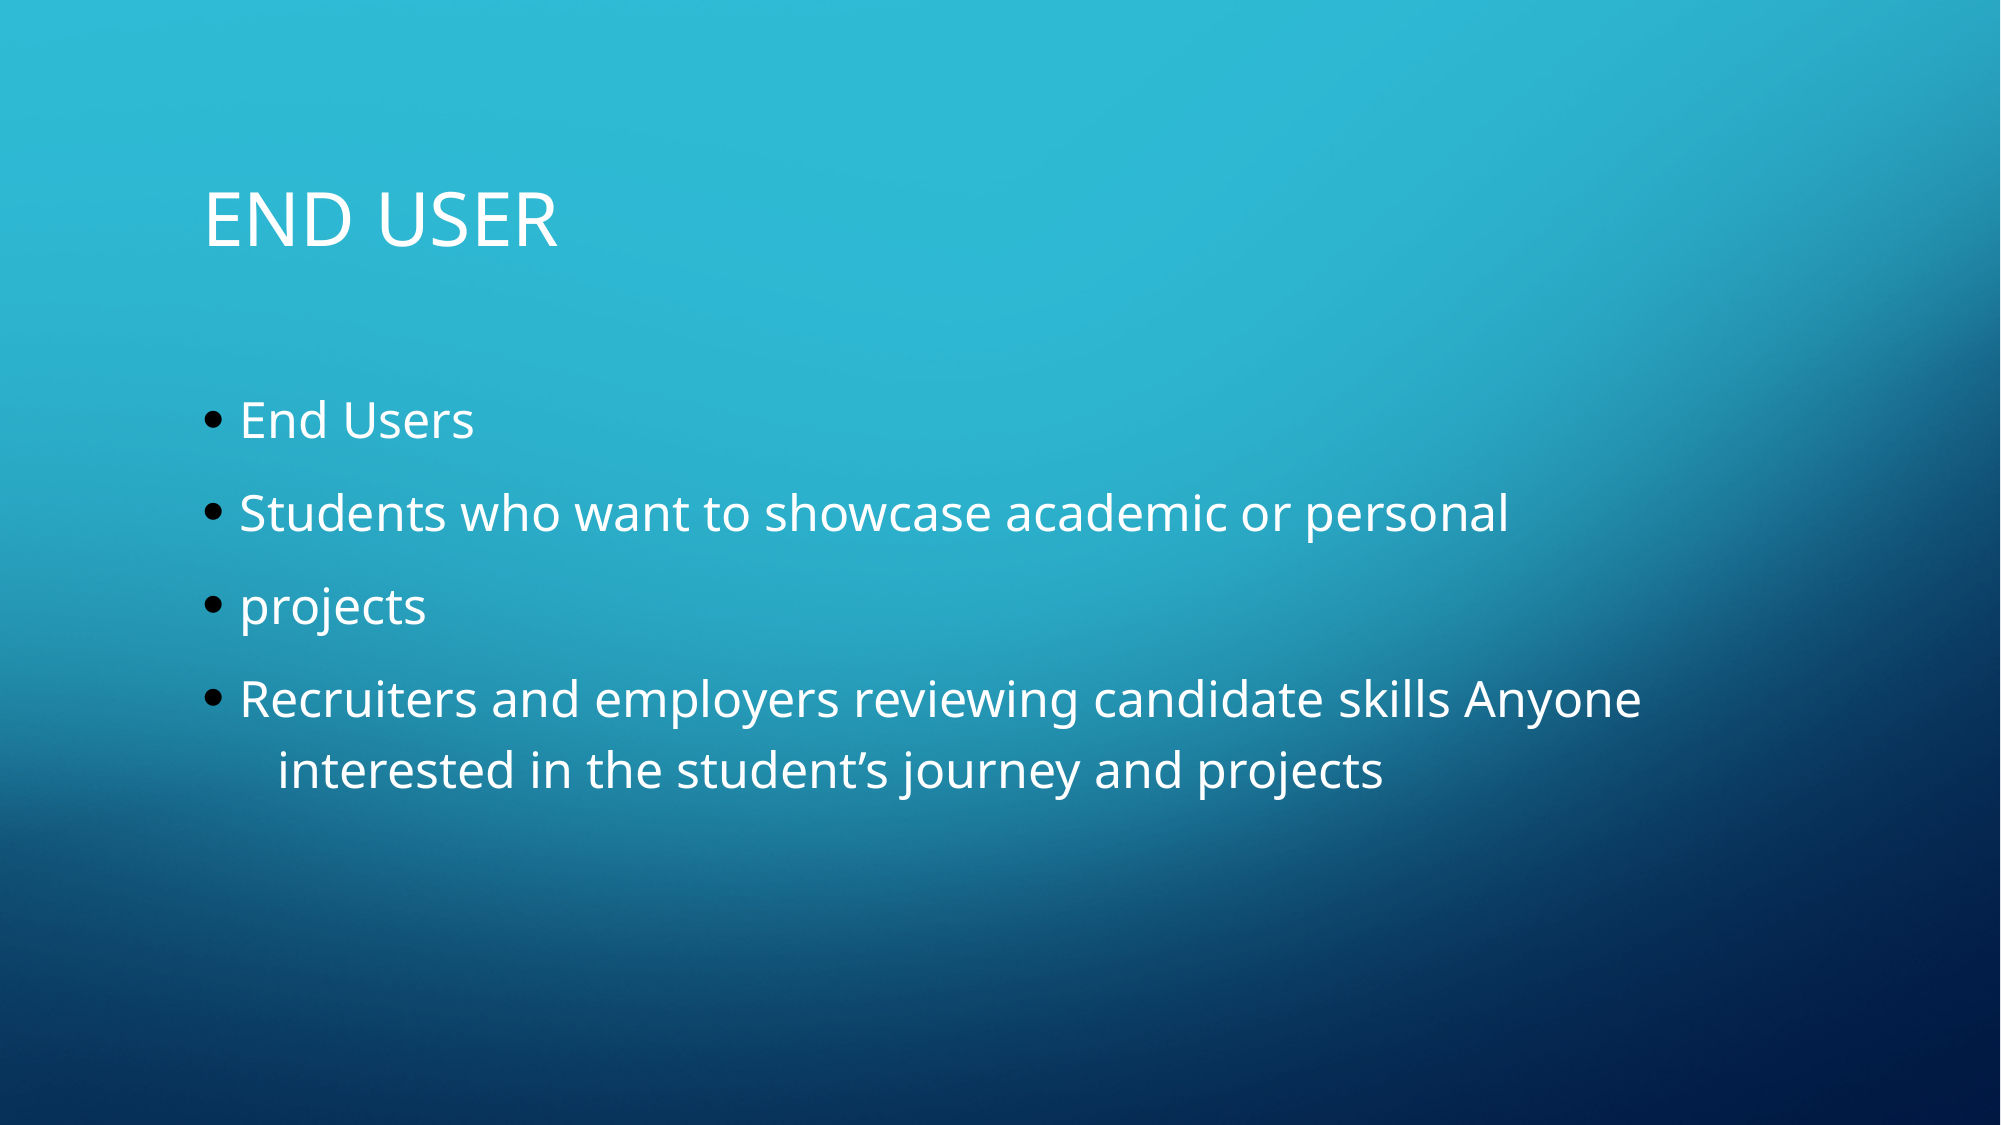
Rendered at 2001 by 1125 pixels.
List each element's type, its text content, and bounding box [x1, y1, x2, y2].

title End User [187, 101, 1813, 344]
list End Users Students who want to showcase academic or personal projects Recruiters and employers reviewing candidate skills Anyone interested in the student’s journey and projects [187, 369, 1813, 951]
